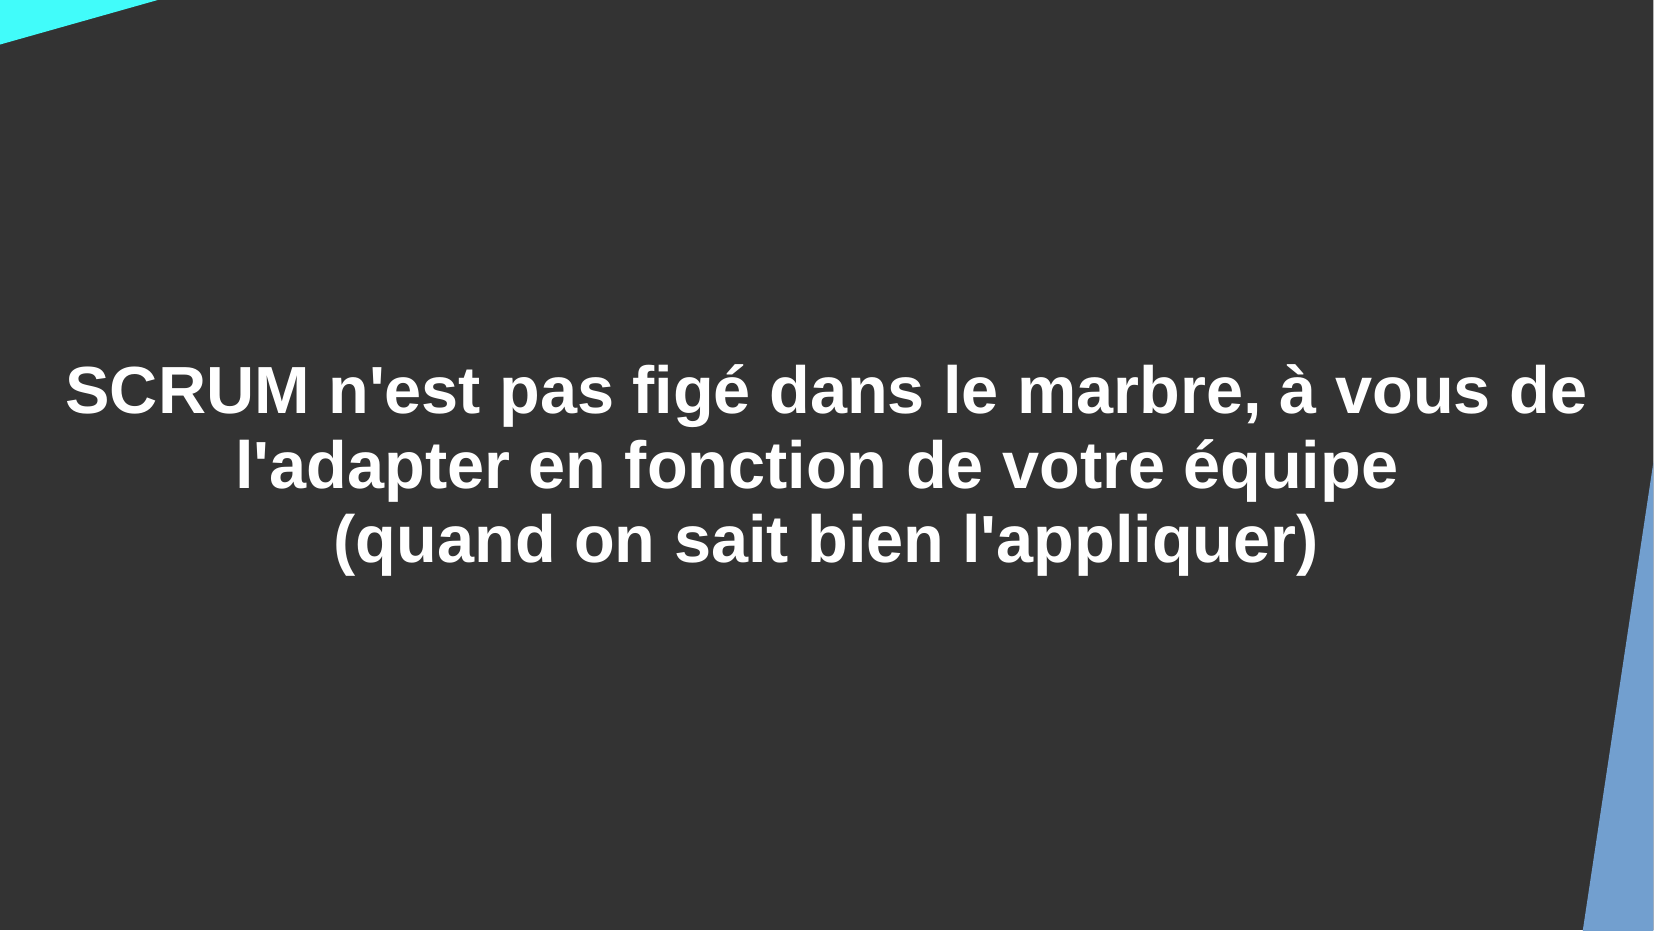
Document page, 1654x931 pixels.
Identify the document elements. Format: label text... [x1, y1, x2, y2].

text_box [0, 0, 158, 45]
text_box [1582, 458, 1654, 931]
title SCRUM n'est pas figé dans le marbre, à vous de l'adapter en fonction de votre équipe (quand on sait bien l'appliquer) [31, 352, 1622, 578]
